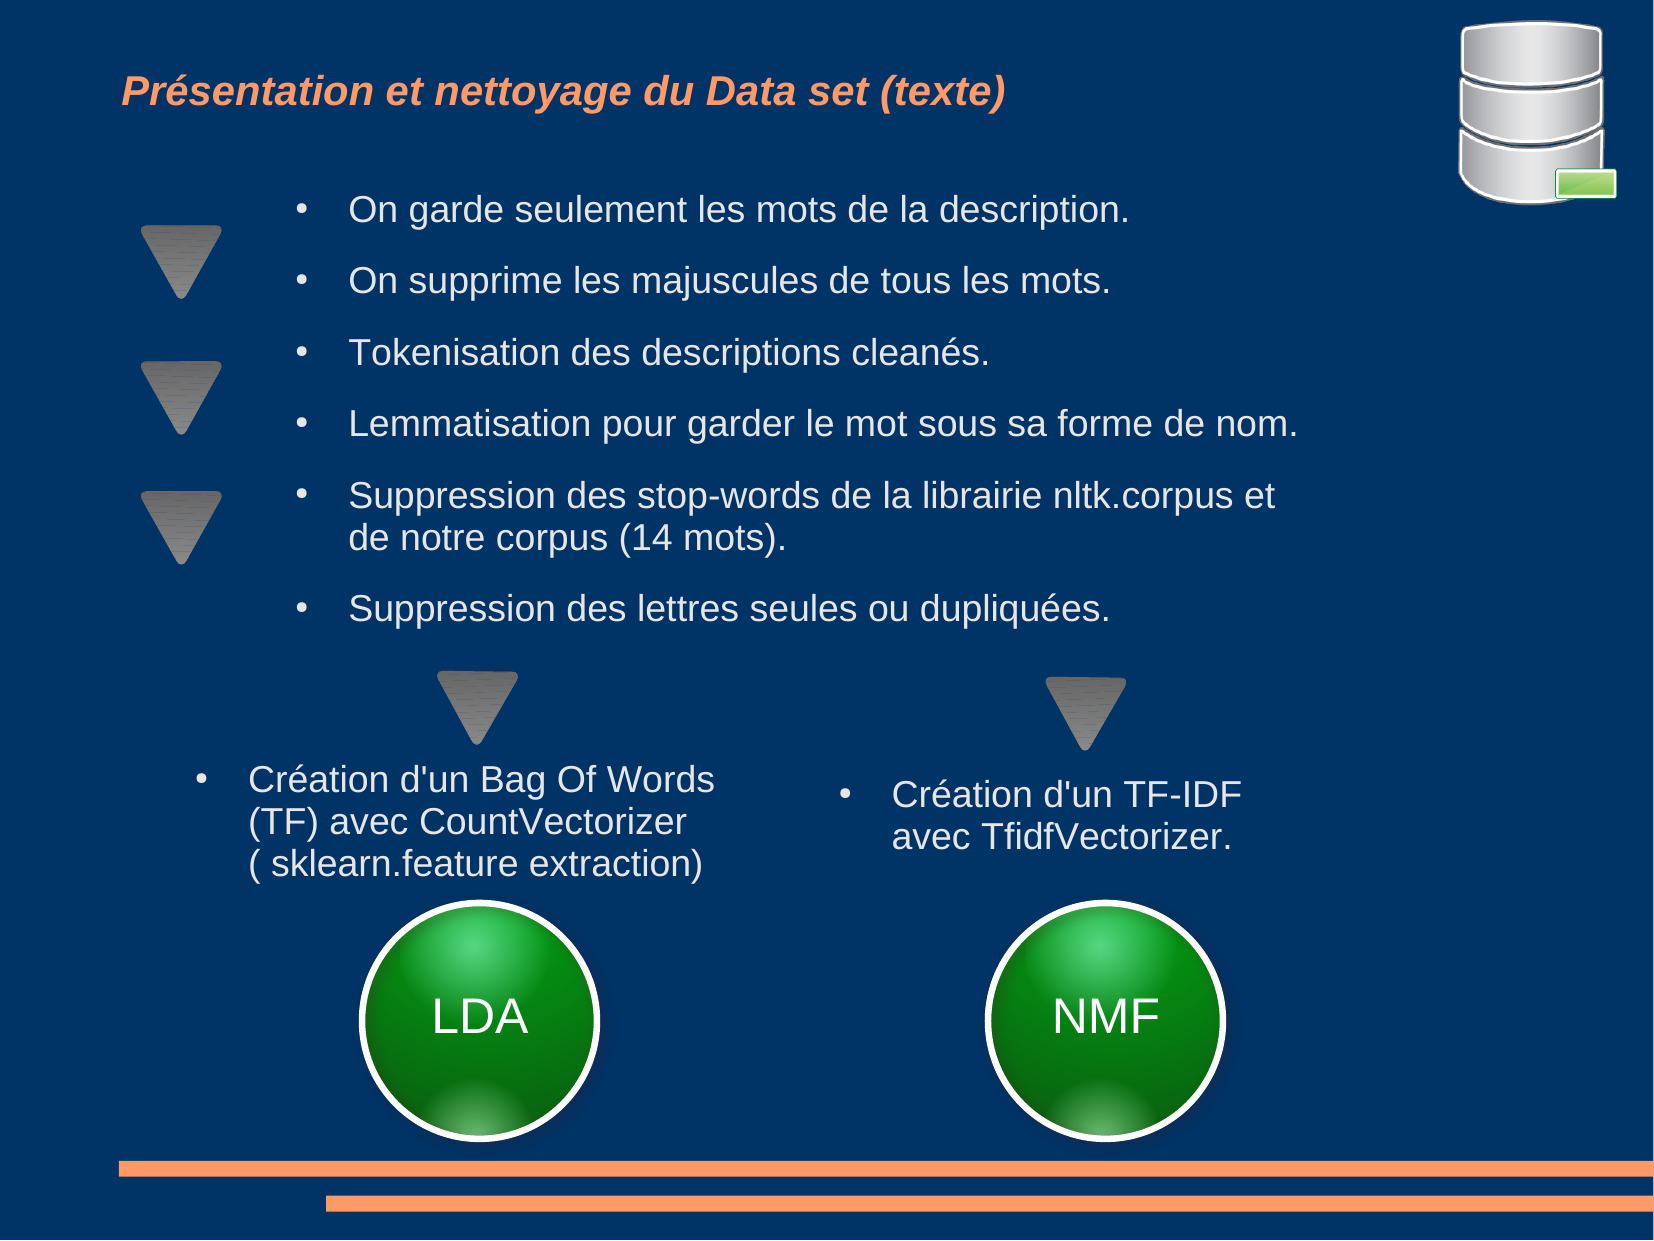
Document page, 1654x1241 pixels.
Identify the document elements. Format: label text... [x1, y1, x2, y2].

list On garde seulement les mots de la description. On supprime les majuscules de tous les mots. Tokenisation des descriptions cleanés. Lemmatisation pour garder le mot sous sa forme de nom. Suppression des stop-words de la librairie nltk.corpus et de notre corpus (14 mots). Suppression des lettres seules ou dupliquées. [277, 188, 1306, 774]
picture [136, 356, 227, 440]
list Création d'un TF-IDF avec TfidfVectorizer. [820, 773, 1329, 930]
picture [136, 220, 226, 304]
picture [1458, 20, 1628, 213]
picture [136, 486, 227, 570]
picture [1041, 672, 1131, 756]
picture [968, 874, 1244, 1159]
picture [342, 874, 618, 1159]
title Présentation et nettoyage du Data set (texte) [121, 0, 1534, 195]
list Création d'un Bag Of Words (TF) avec CountVectorizer ( sklearn.feature extraction) [177, 758, 780, 1028]
picture [432, 666, 522, 750]
